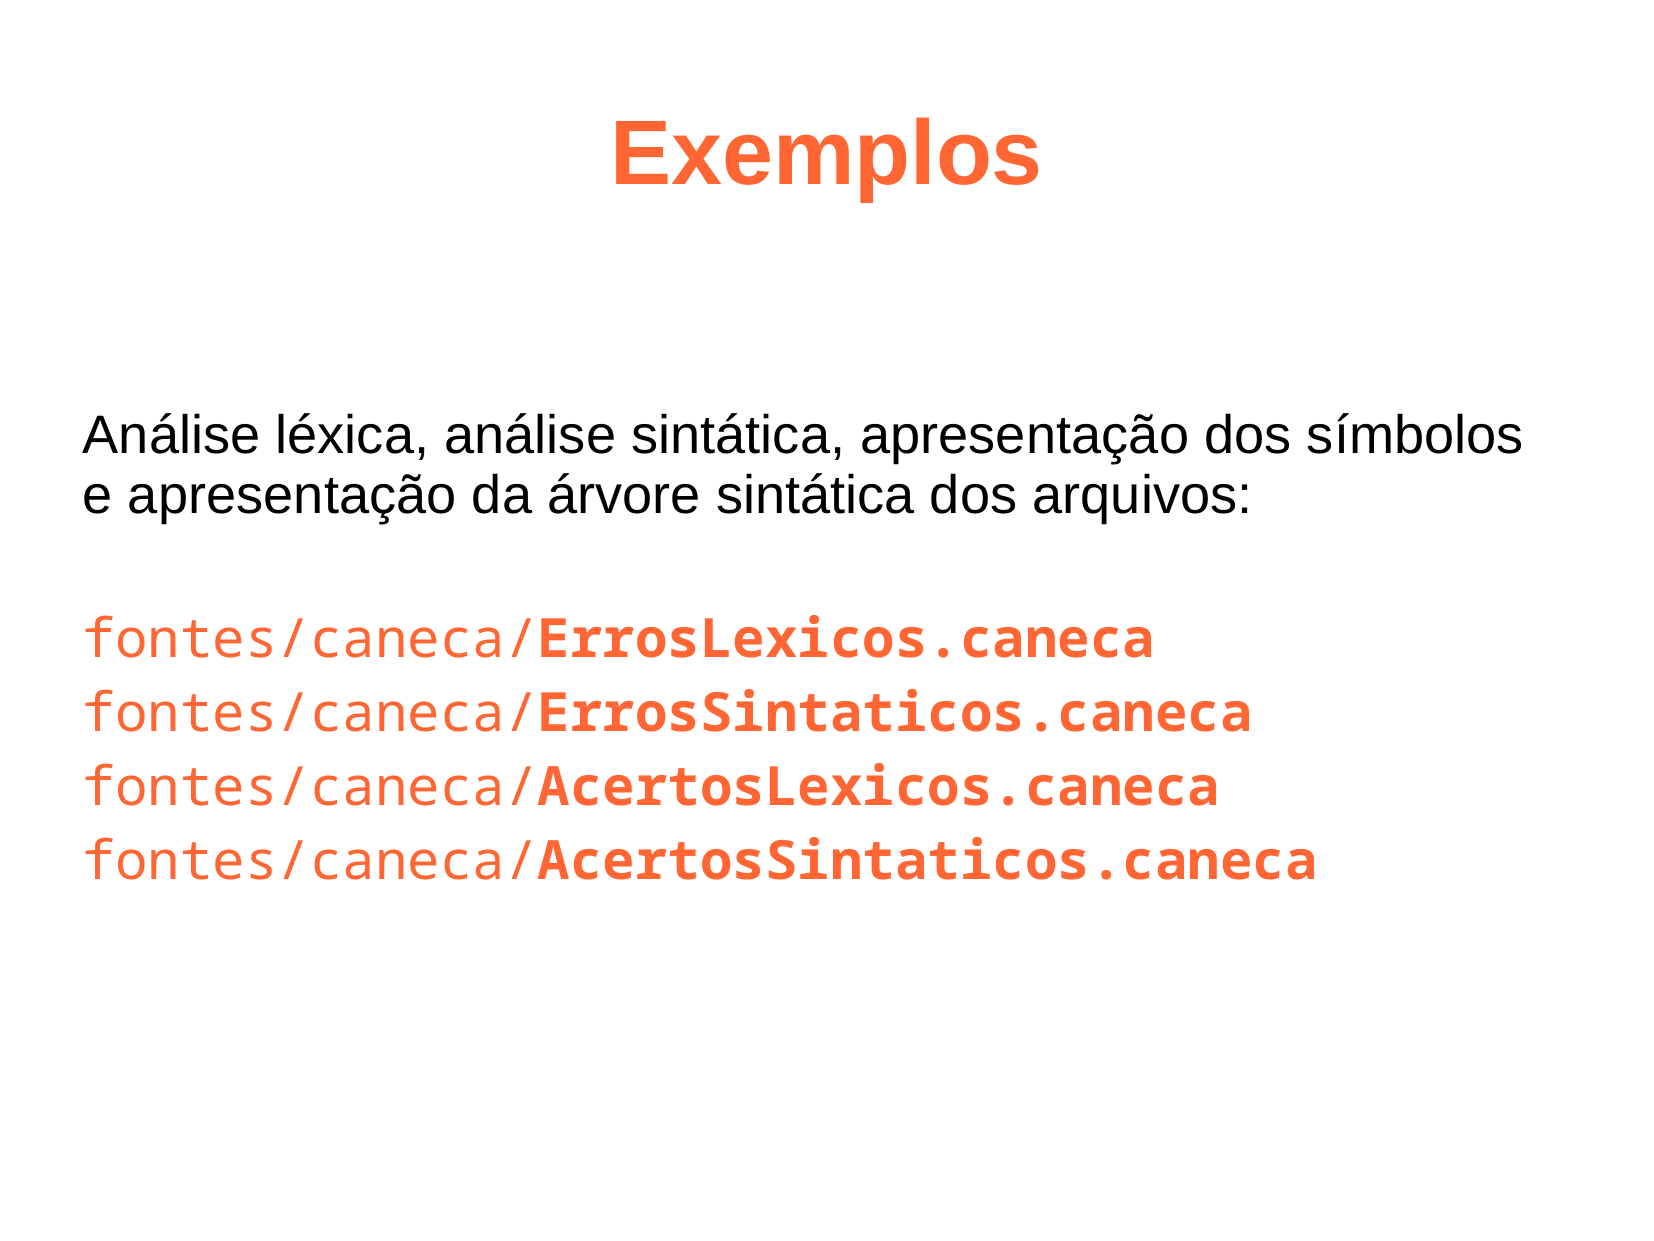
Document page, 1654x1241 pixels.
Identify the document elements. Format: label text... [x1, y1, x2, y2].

subtitle Análise léxica, análise sintática, apresentação dos símbolos e apresentação da árvore sintática dos arquivos: fontes/caneca/ErrosLexicos.caneca fontes/caneca/ErrosSintaticos.caneca fontes/caneca/AcertosLexicos.caneca fontes/caneca/AcertosSintaticos.caneca [82, 290, 1538, 1010]
title Exemplos [82, 49, 1571, 257]
